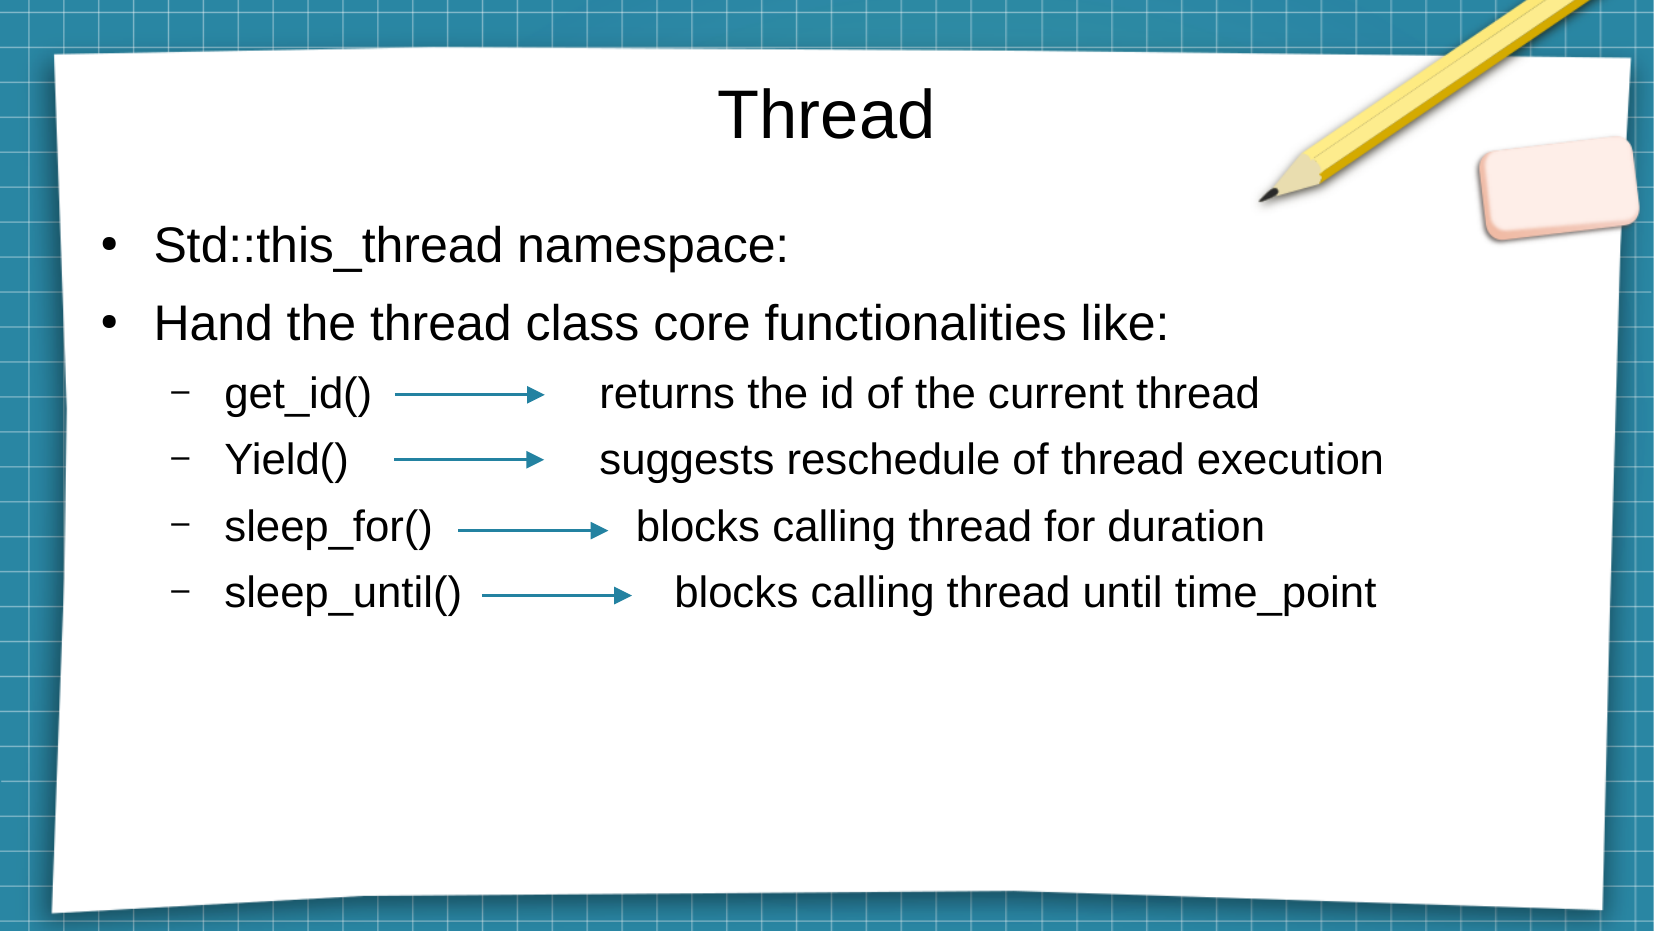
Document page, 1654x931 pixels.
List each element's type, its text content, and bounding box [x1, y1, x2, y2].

title Thread [82, 37, 1571, 193]
list Std::this_thread namespace: Hand the thread class core functionalities like: get_id() returns the id of the current thread Yield() suggests reschedule of thread execution sleep_for() blocks calling thread for duration sleep_until() blocks calling thread until time_point [82, 217, 1571, 758]
picture [0, 0, 1654, 931]
